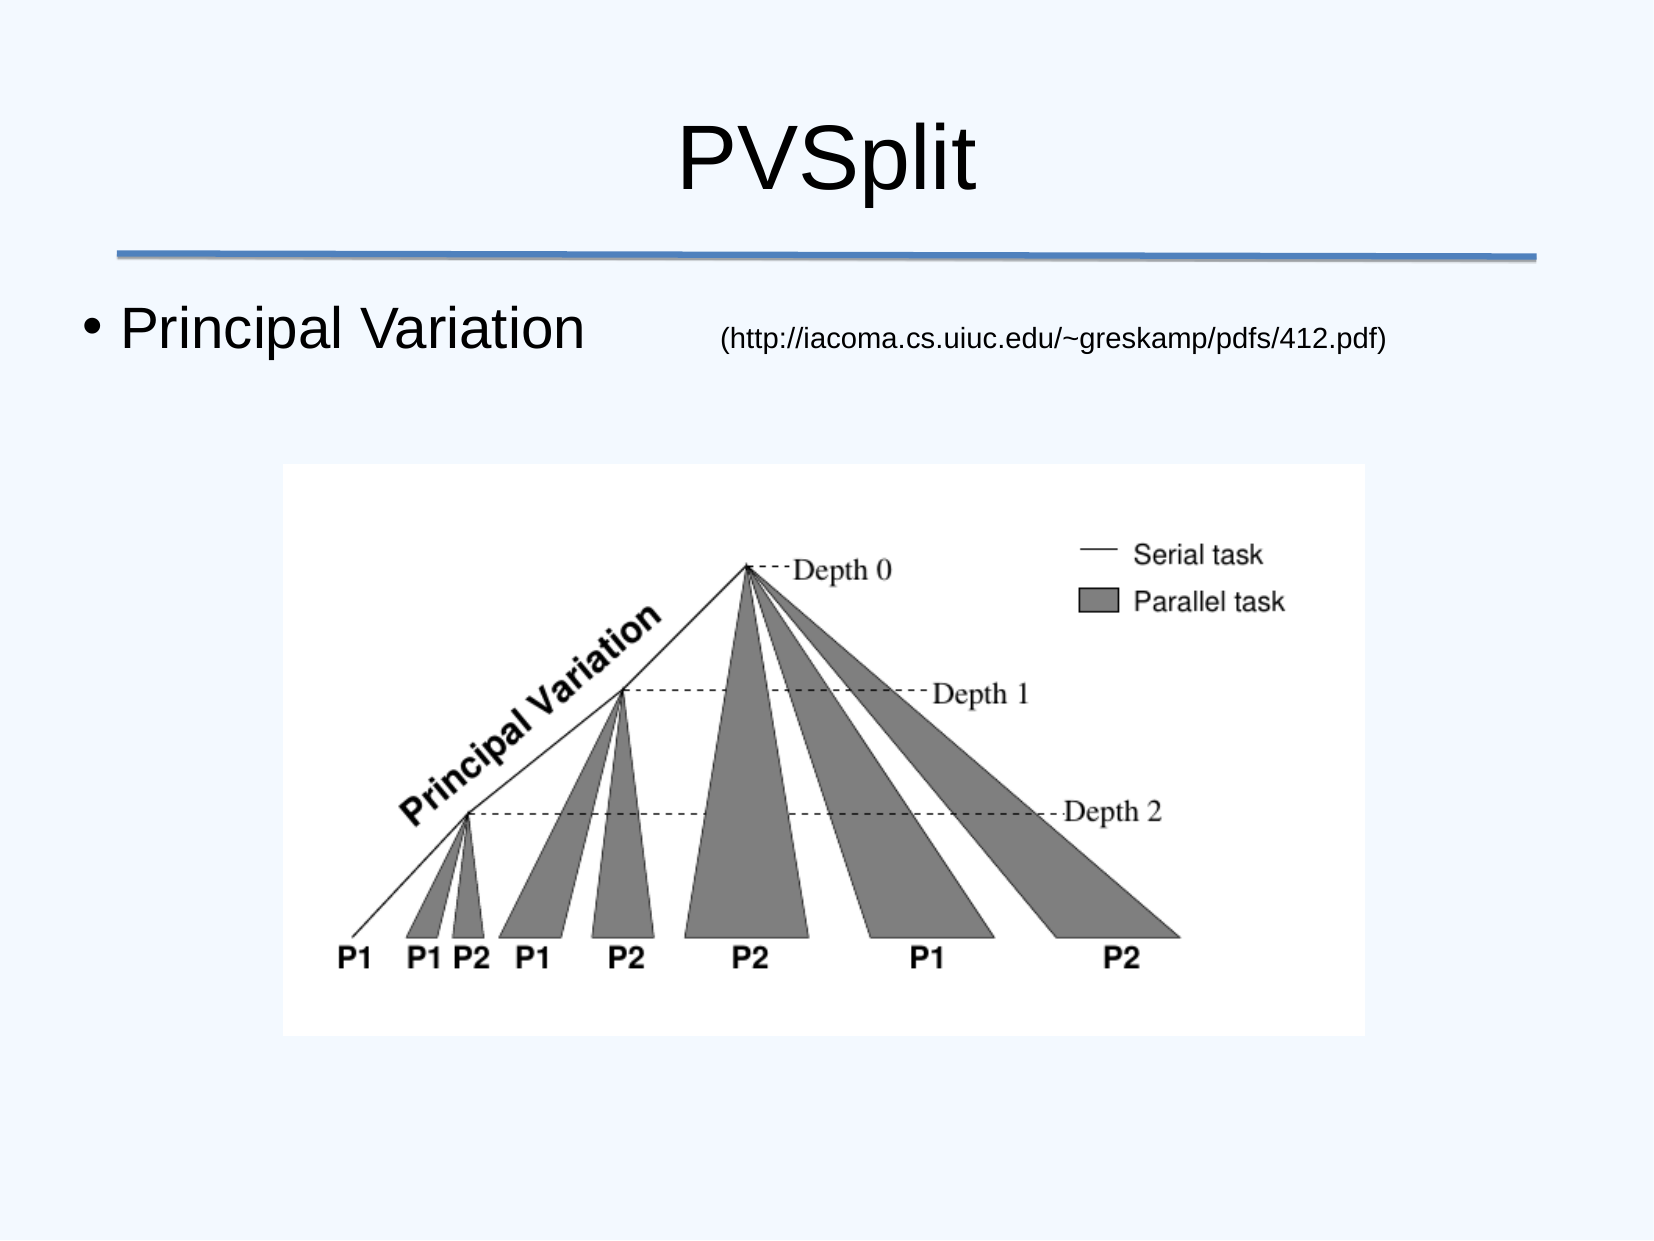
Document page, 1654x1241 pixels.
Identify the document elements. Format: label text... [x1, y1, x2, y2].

picture [283, 464, 1365, 1036]
list Principal Variation (http://iacoma.cs.uiuc.edu/~greskamp/pdfs/412.pdf) [82, 290, 1571, 1010]
title PVSplit [82, 49, 1571, 257]
